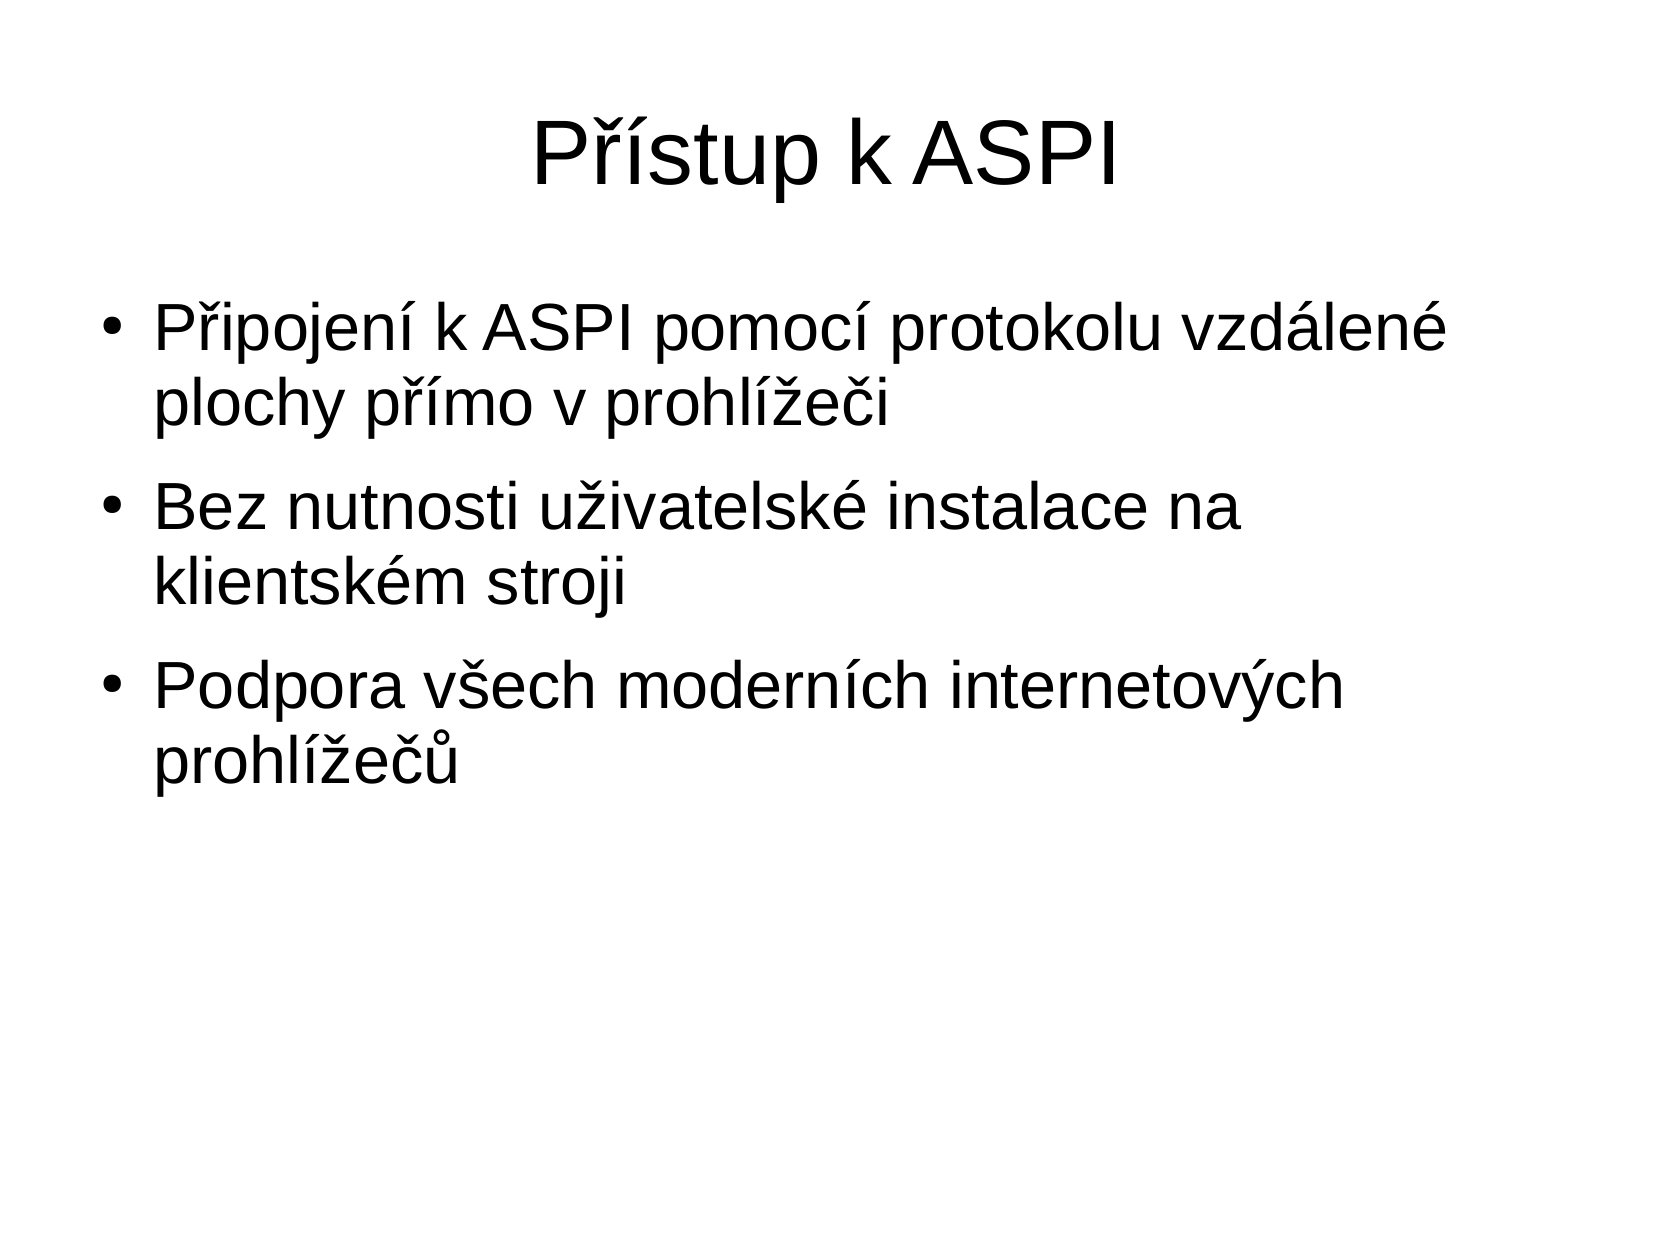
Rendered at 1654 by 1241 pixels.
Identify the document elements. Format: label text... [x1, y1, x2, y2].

title Přístup k ASPI [82, 49, 1571, 257]
list Připojení k ASPI pomocí protokolu vzdálené plochy přímo v prohlížeči Bez nutnosti uživatelské instalace na klientském stroji Podpora všech moderních internetových prohlížečů [82, 290, 1571, 1010]
